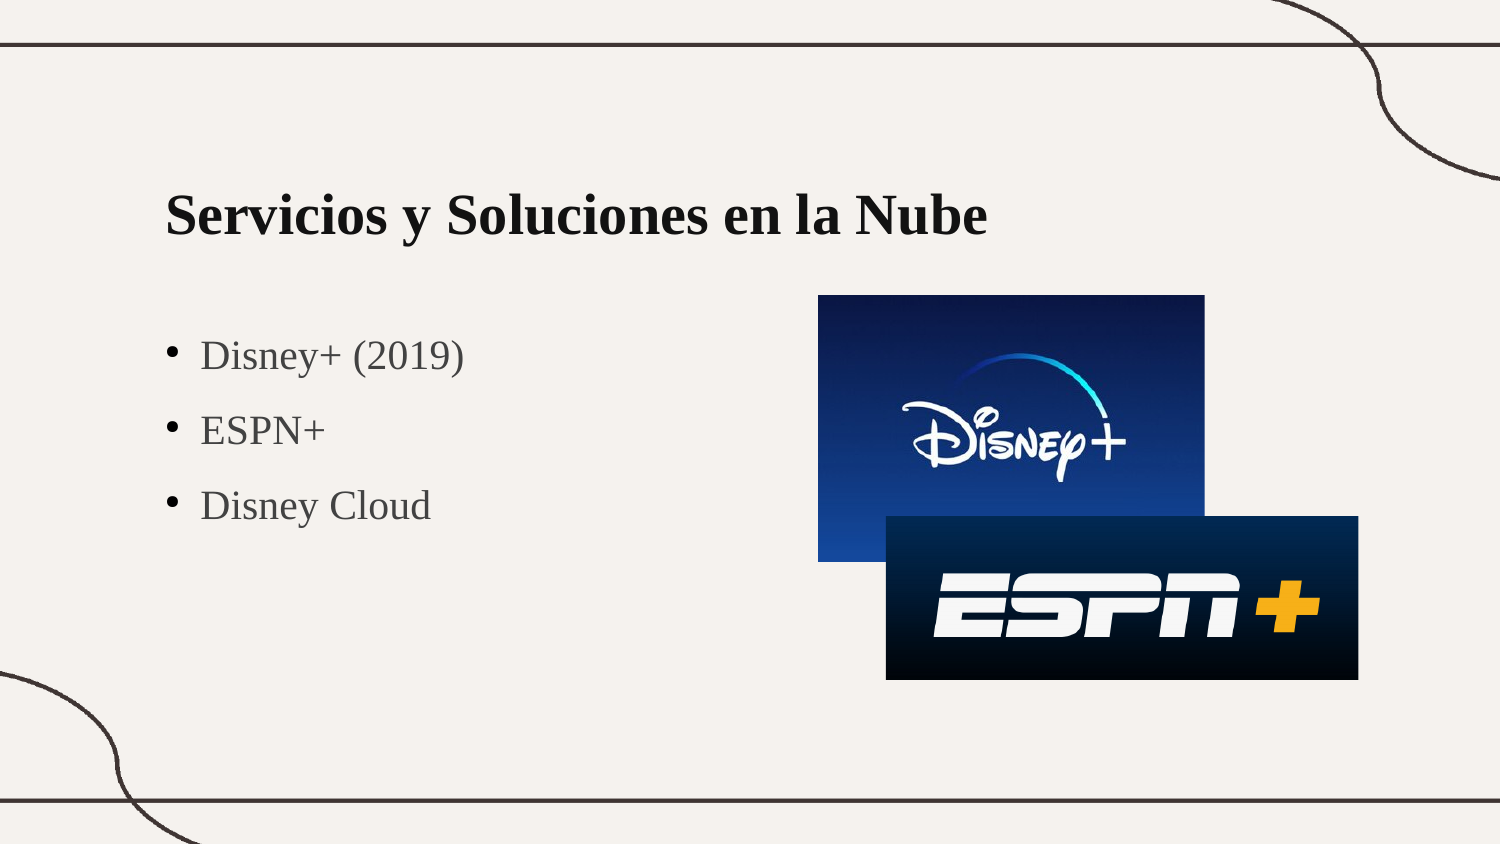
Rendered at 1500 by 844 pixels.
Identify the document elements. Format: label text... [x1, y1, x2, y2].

text_box Disney+ (2019) ESPN+ Disney Cloud [150, 295, 739, 536]
picture [0, 0, 1500, 844]
text_box Servicios y Soluciones en la Nube [149, 168, 1350, 254]
